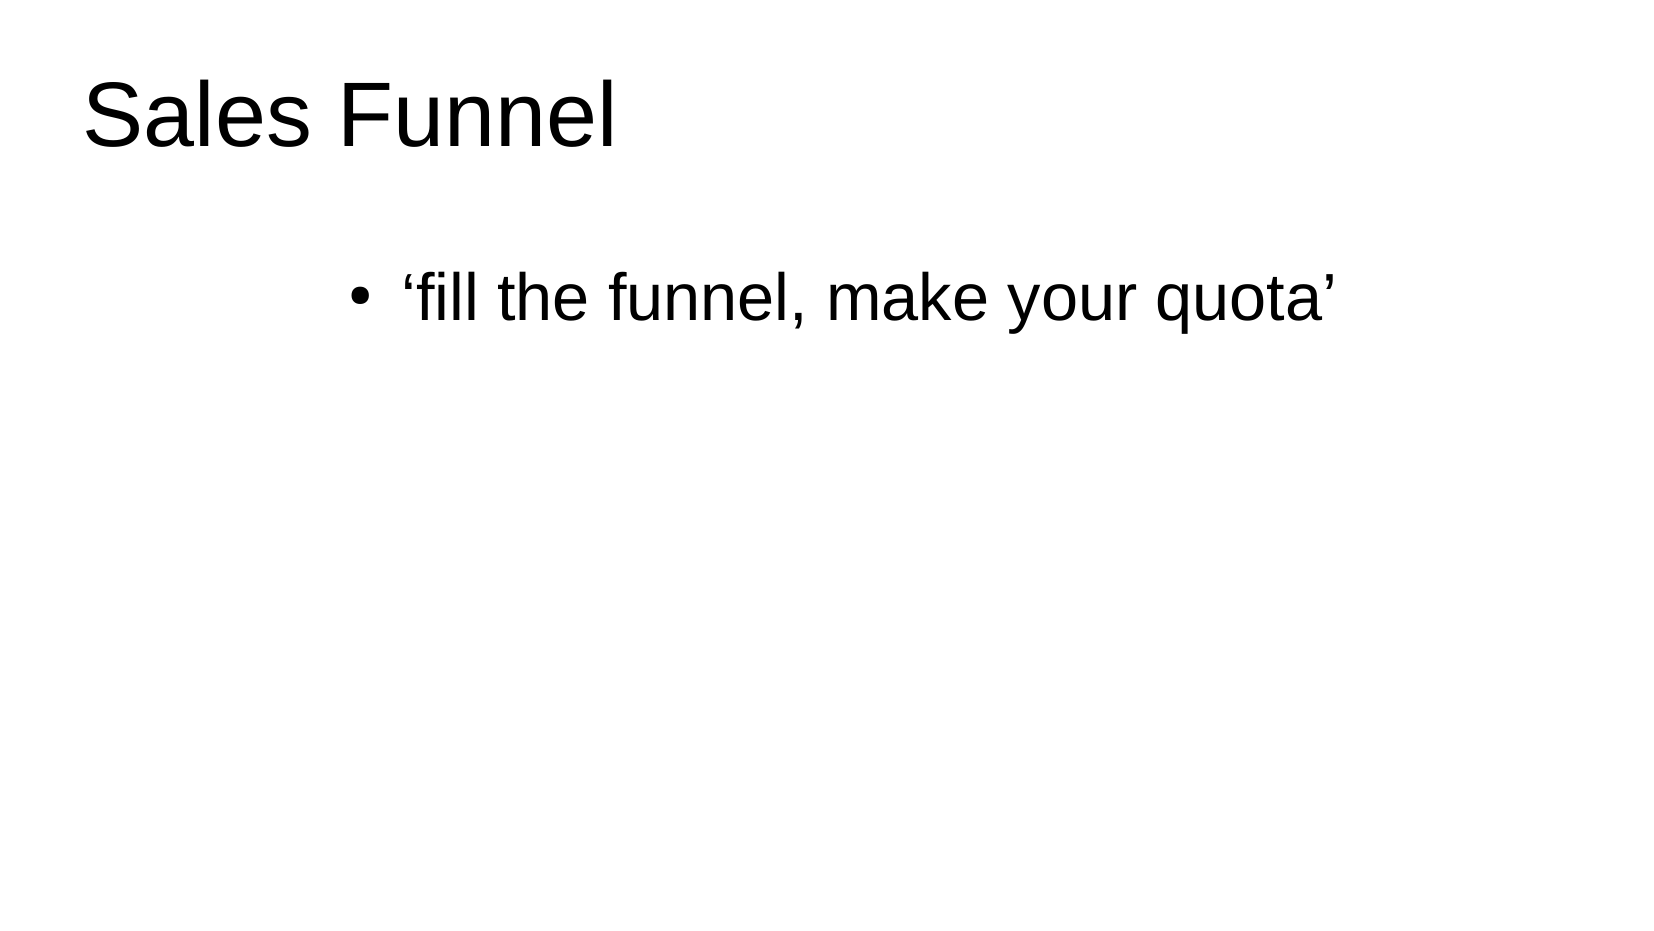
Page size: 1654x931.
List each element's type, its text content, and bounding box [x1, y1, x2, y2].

title Sales Funnel [82, 37, 1571, 193]
list ‘fill the funnel, make your quota’ [330, 259, 1571, 758]
